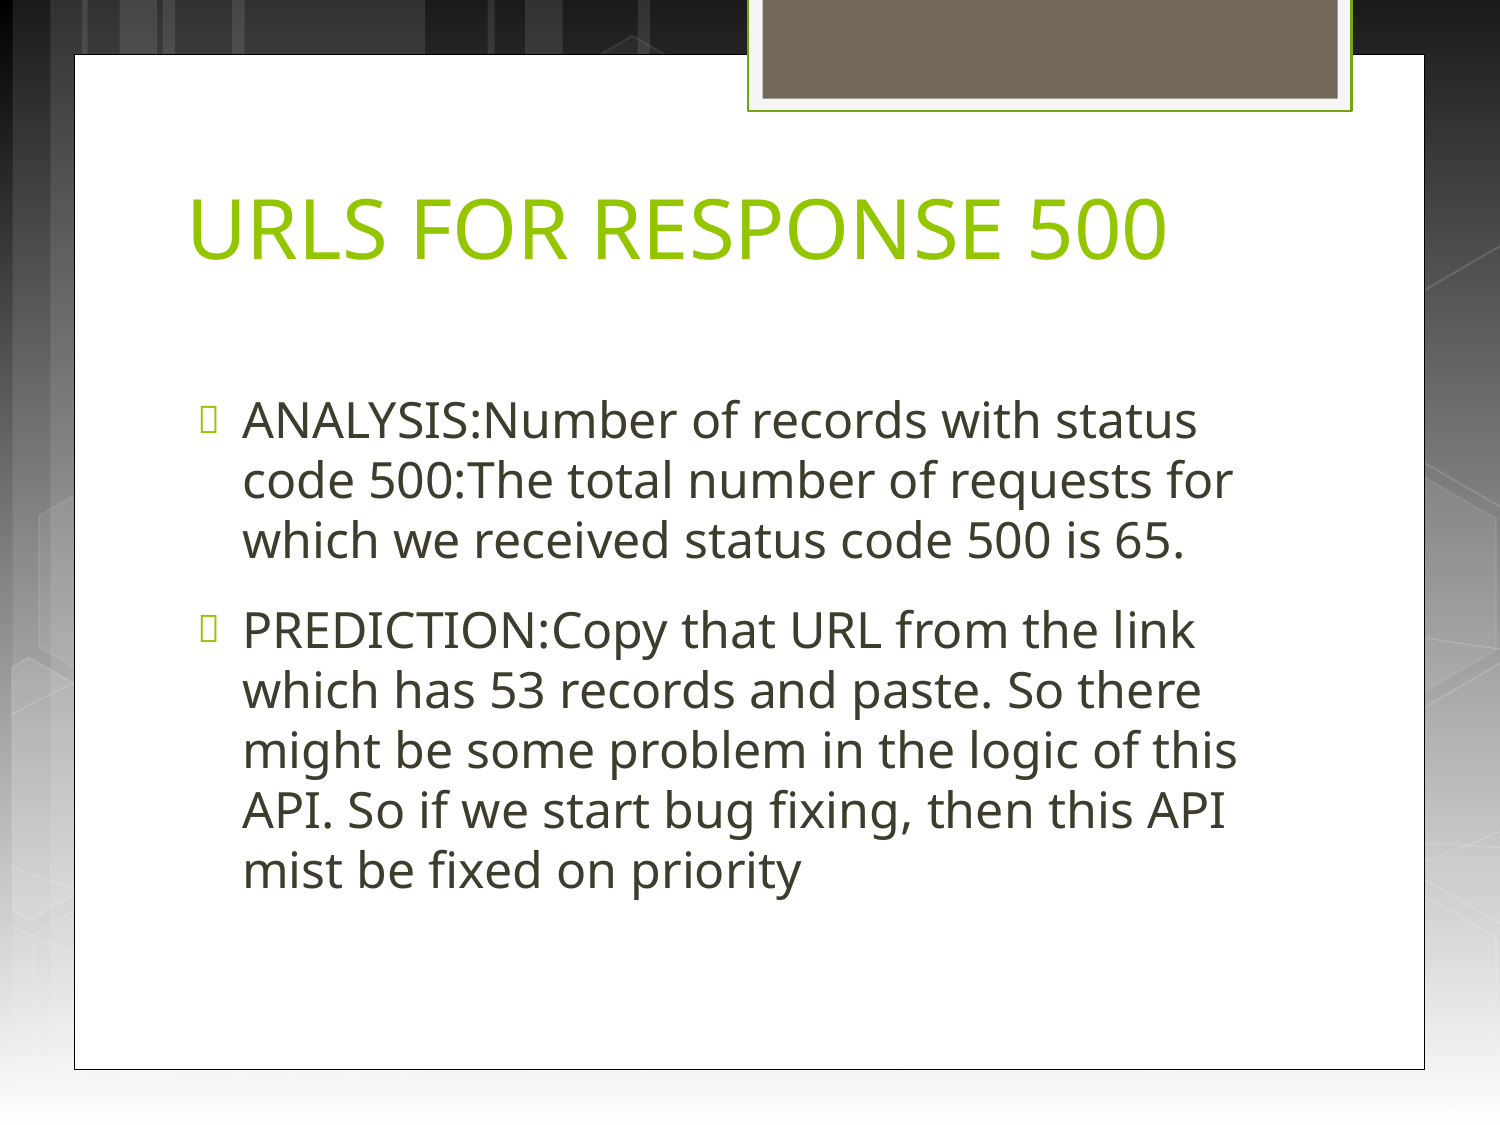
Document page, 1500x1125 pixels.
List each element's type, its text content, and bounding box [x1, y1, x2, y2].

title URLS FOR RESPONSE 500 [171, 168, 1324, 357]
list ANALYSIS:Number of records with status code 500:The total number of requests for which we received status code 500 is 65. PREDICTION:Copy that URL from the link which has 53 records and paste. So there might be some problem in the logic of this API. So if we start bug fixing, then this API mist be fixed on priority [171, 381, 1283, 957]
